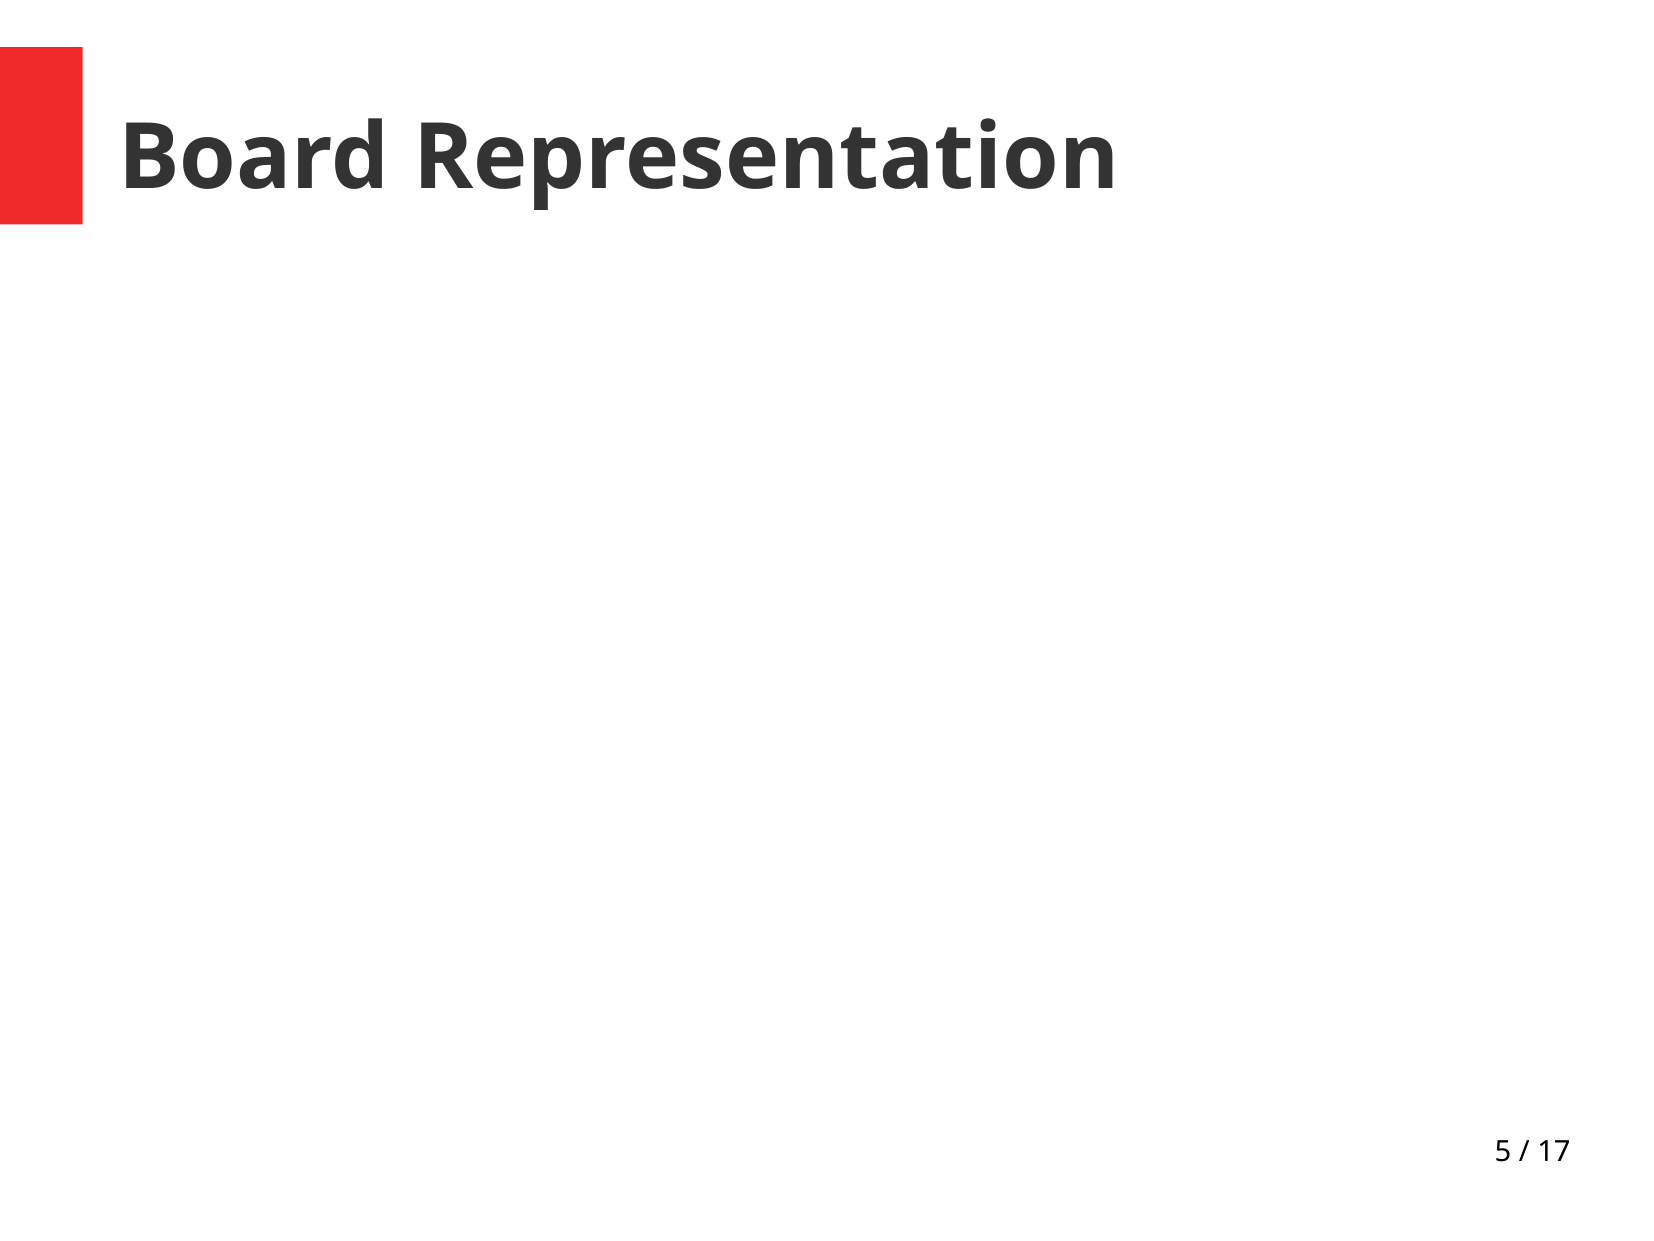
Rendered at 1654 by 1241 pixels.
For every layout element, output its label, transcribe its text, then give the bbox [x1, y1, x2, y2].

title Board Representation [118, 49, 1571, 257]
